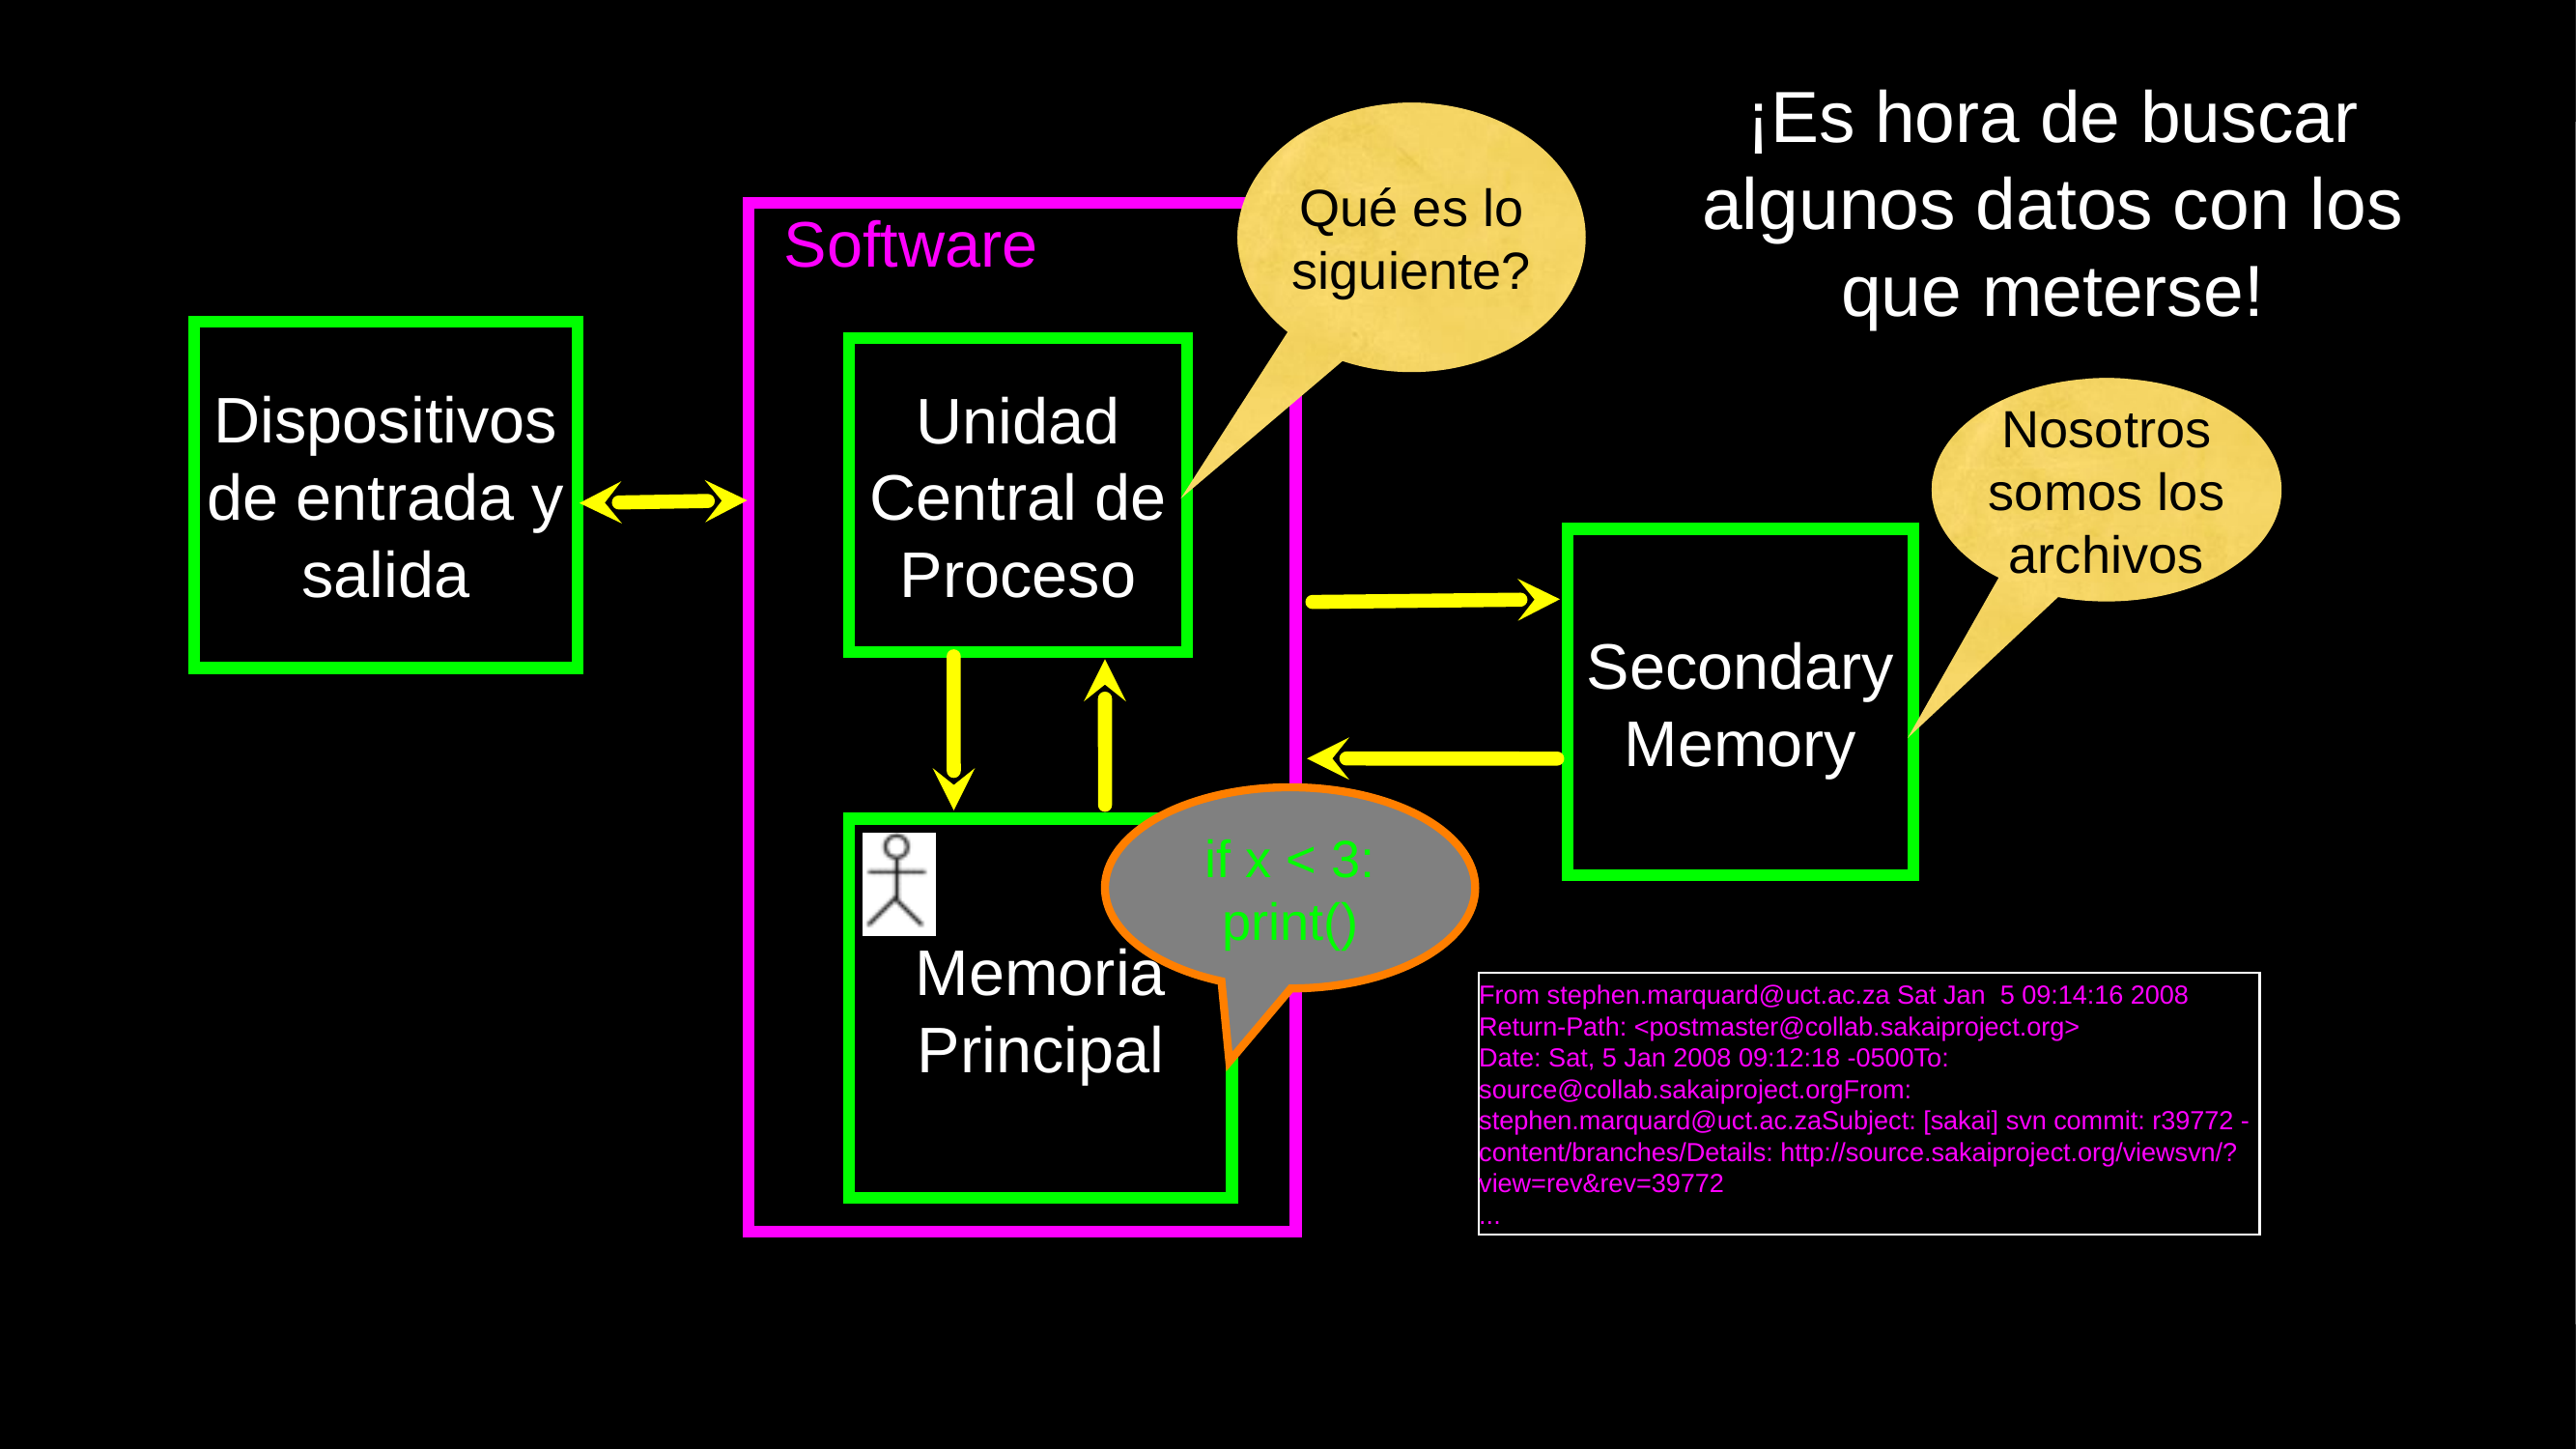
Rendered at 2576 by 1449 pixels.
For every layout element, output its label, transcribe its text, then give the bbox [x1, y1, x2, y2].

text_box Secondary Memory [1567, 528, 1914, 875]
text_box Memoria Principal [849, 818, 1232, 1199]
text_box Nosotros somos los archivos [1908, 378, 2282, 738]
text_box Dispositivos de entrada y salida [193, 322, 578, 668]
text_box Software [748, 203, 1296, 1232]
text_box Unidad Central de Proceso [849, 337, 1188, 652]
text_box ¡Es hora de buscar algunos datos con los que meterse! [1652, 68, 2453, 332]
picture [863, 833, 936, 936]
text_box if x < 3: print() [1105, 786, 1476, 1062]
text_box From stephen.marquard@uct.ac.za Sat Jan 5 09:14:16 2008 Return-Path: <postmaster@collab.sakaiproject.org> Date: Sat, 5 Jan 2008 09:12:18 -0500To: source@collab.sakaiproject.orgFrom: stephen.marquard@uct.ac.zaSubject: [sakai] svn commit: r39772 - content/branches/Details: http://source.sakaiproject.org/viewsvn/?view=rev&rev=39772 ... [1479, 973, 2260, 1235]
text_box Qué es lo siguiente? [1180, 102, 1586, 499]
